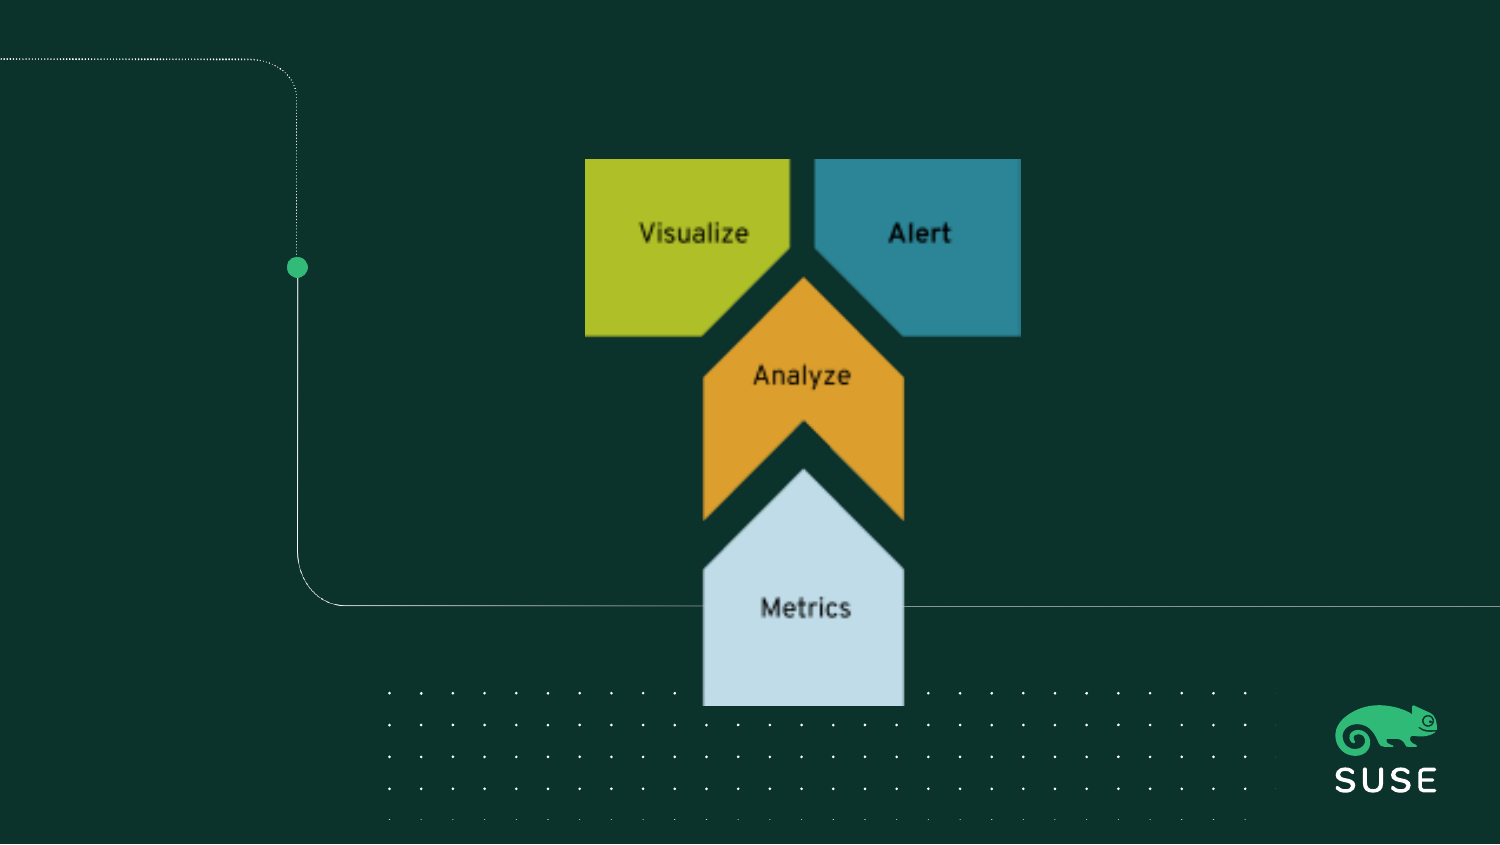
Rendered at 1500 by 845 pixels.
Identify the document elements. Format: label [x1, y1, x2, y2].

picture [0, 58, 1500, 706]
